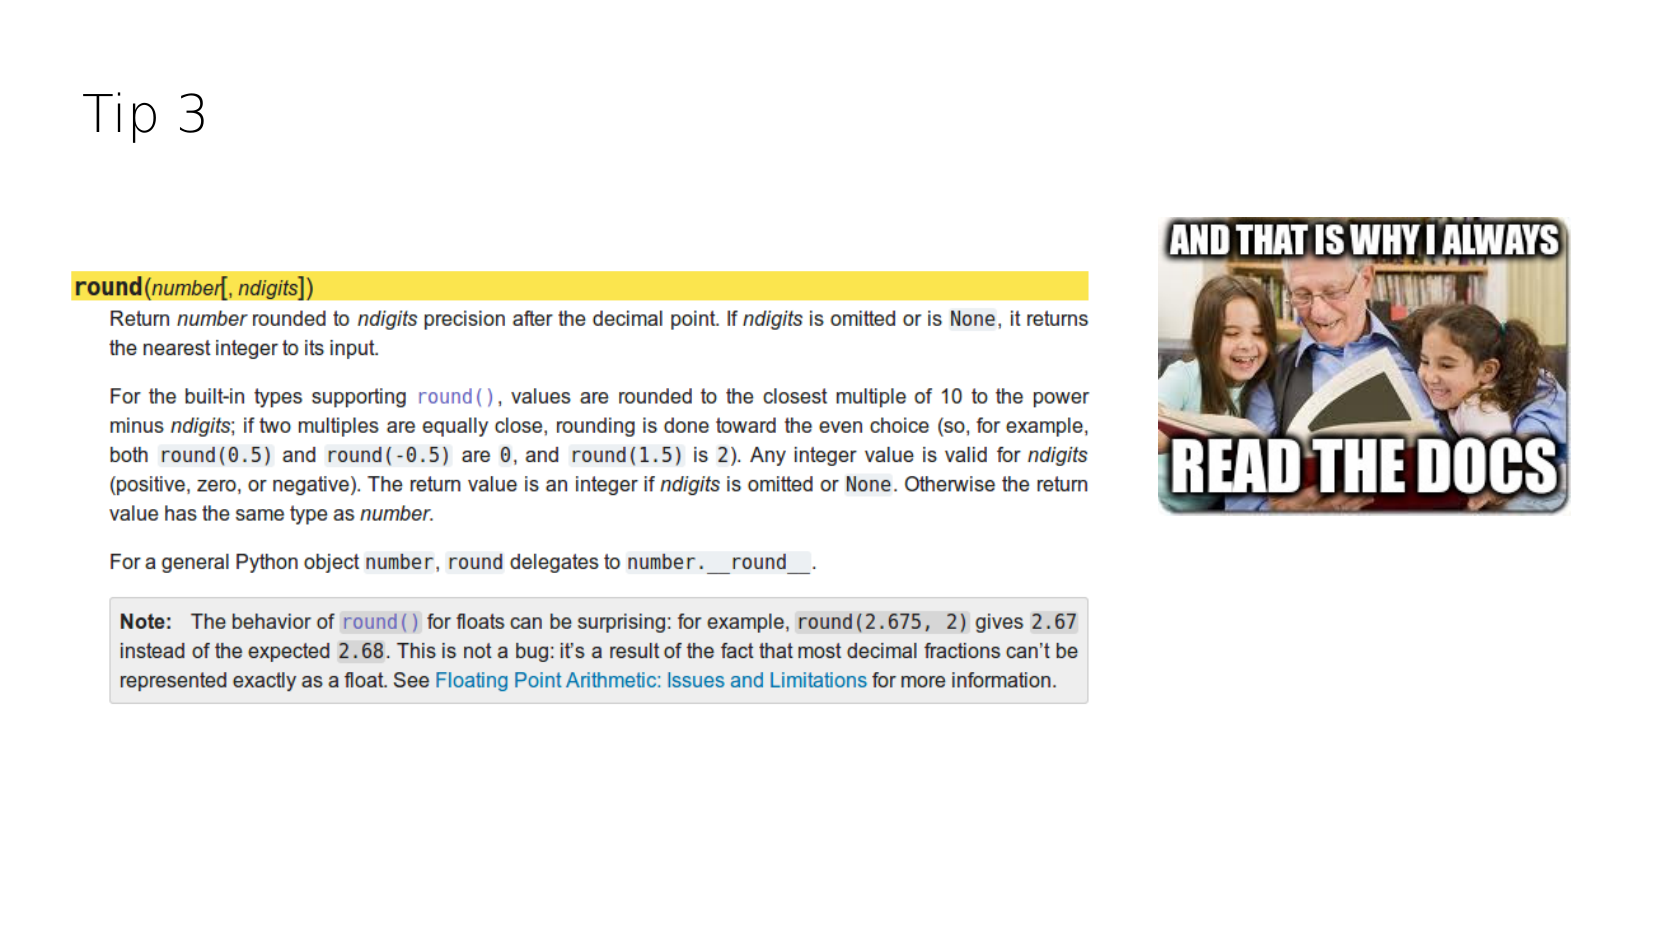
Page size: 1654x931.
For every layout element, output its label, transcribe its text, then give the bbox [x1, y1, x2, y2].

picture [1158, 217, 1571, 517]
title Tip 3 [82, 37, 1571, 193]
picture [65, 270, 1109, 713]
